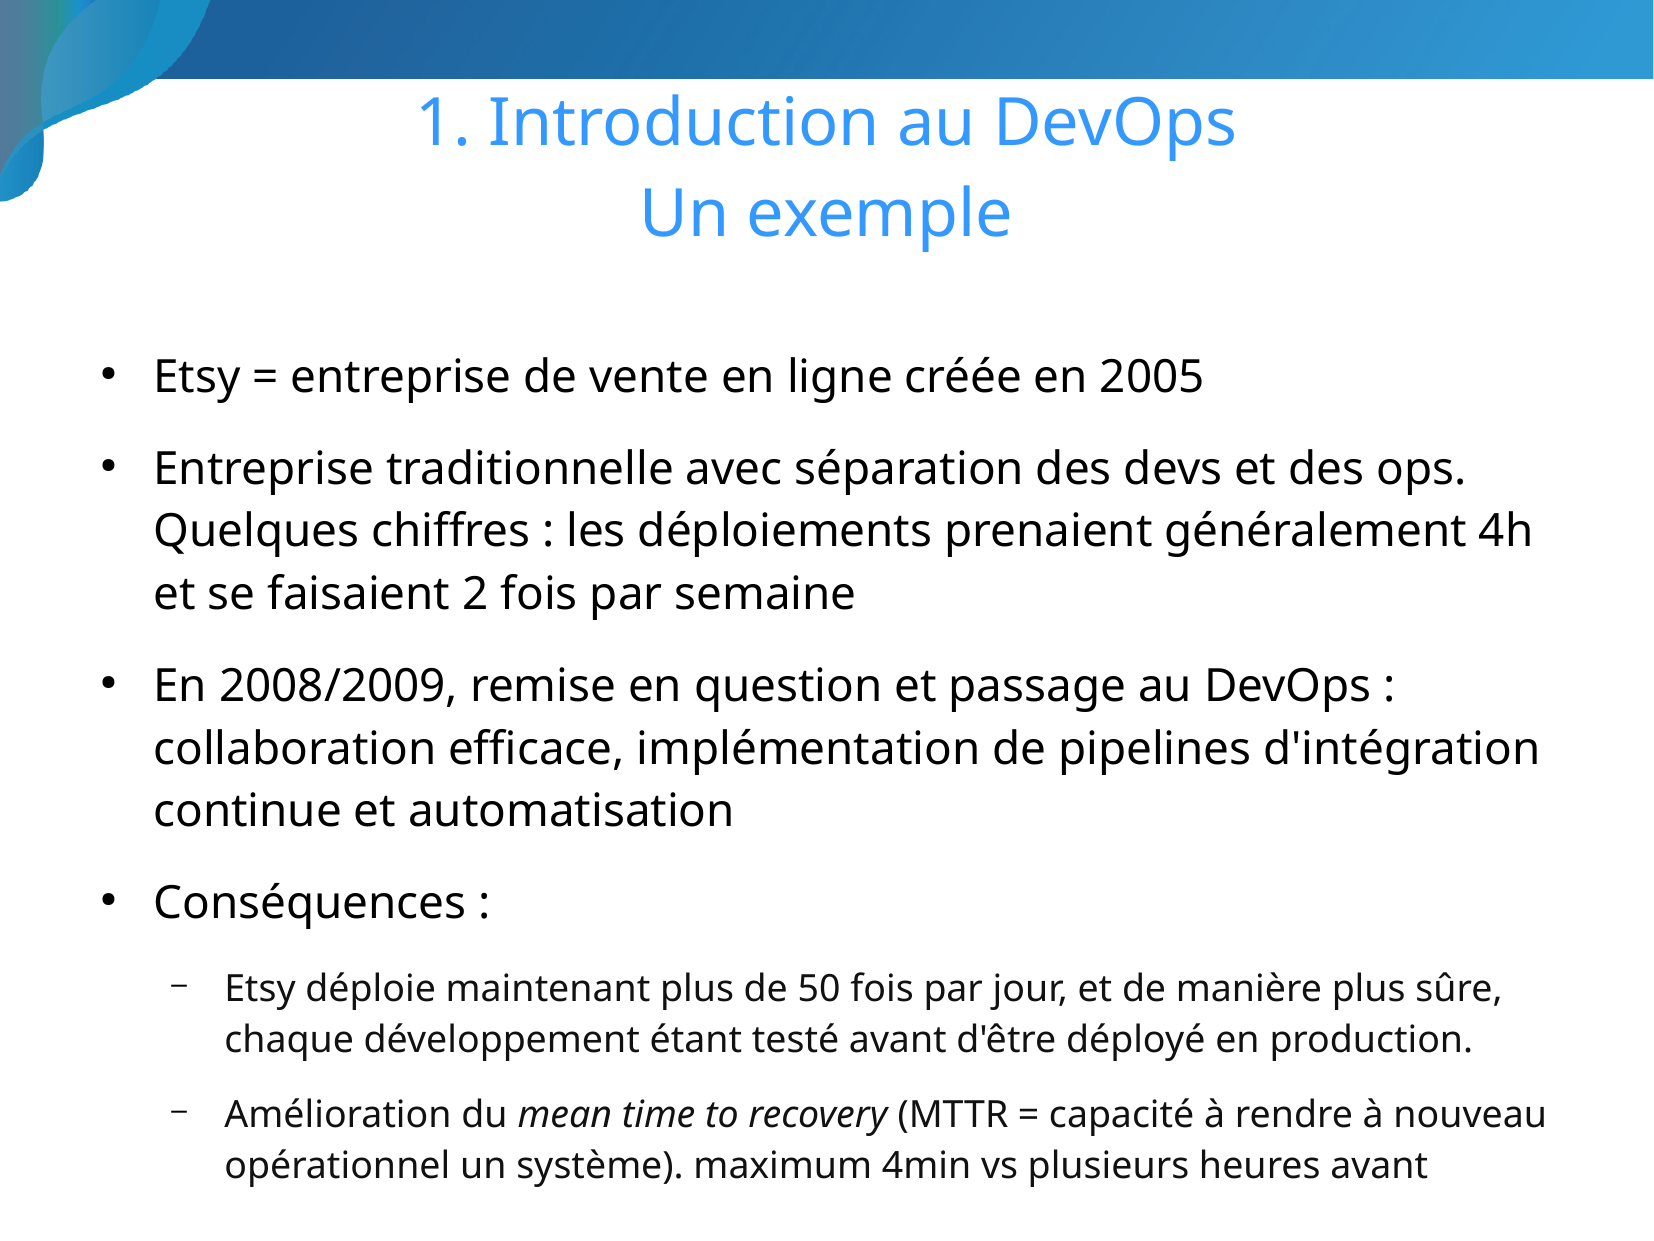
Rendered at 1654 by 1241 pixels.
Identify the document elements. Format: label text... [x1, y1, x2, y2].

list Etsy = entreprise de vente en ligne créée en 2005 Entreprise traditionnelle avec séparation des devs et des ops. Quelques chiffres : les déploiements prenaient généralement 4h et se faisaient 2 fois par semaine En 2008/2009, remise en question et passage au DevOps : collaboration efficace, implémentation de pipelines d'intégration continue et automatisation Conséquences : Etsy déploie maintenant plus de 50 fois par jour, et de manière plus sûre, chaque développement étant testé avant d'être déployé en production. Amélioration du mean time to recovery (MTTR = capacité à rendre à nouveau opérationnel un système). maximum 4min vs plusieurs heures avant [82, 343, 1571, 1173]
title 1. Introduction au DevOps Un exemple [82, 61, 1571, 269]
picture [0, 0, 1654, 1241]
